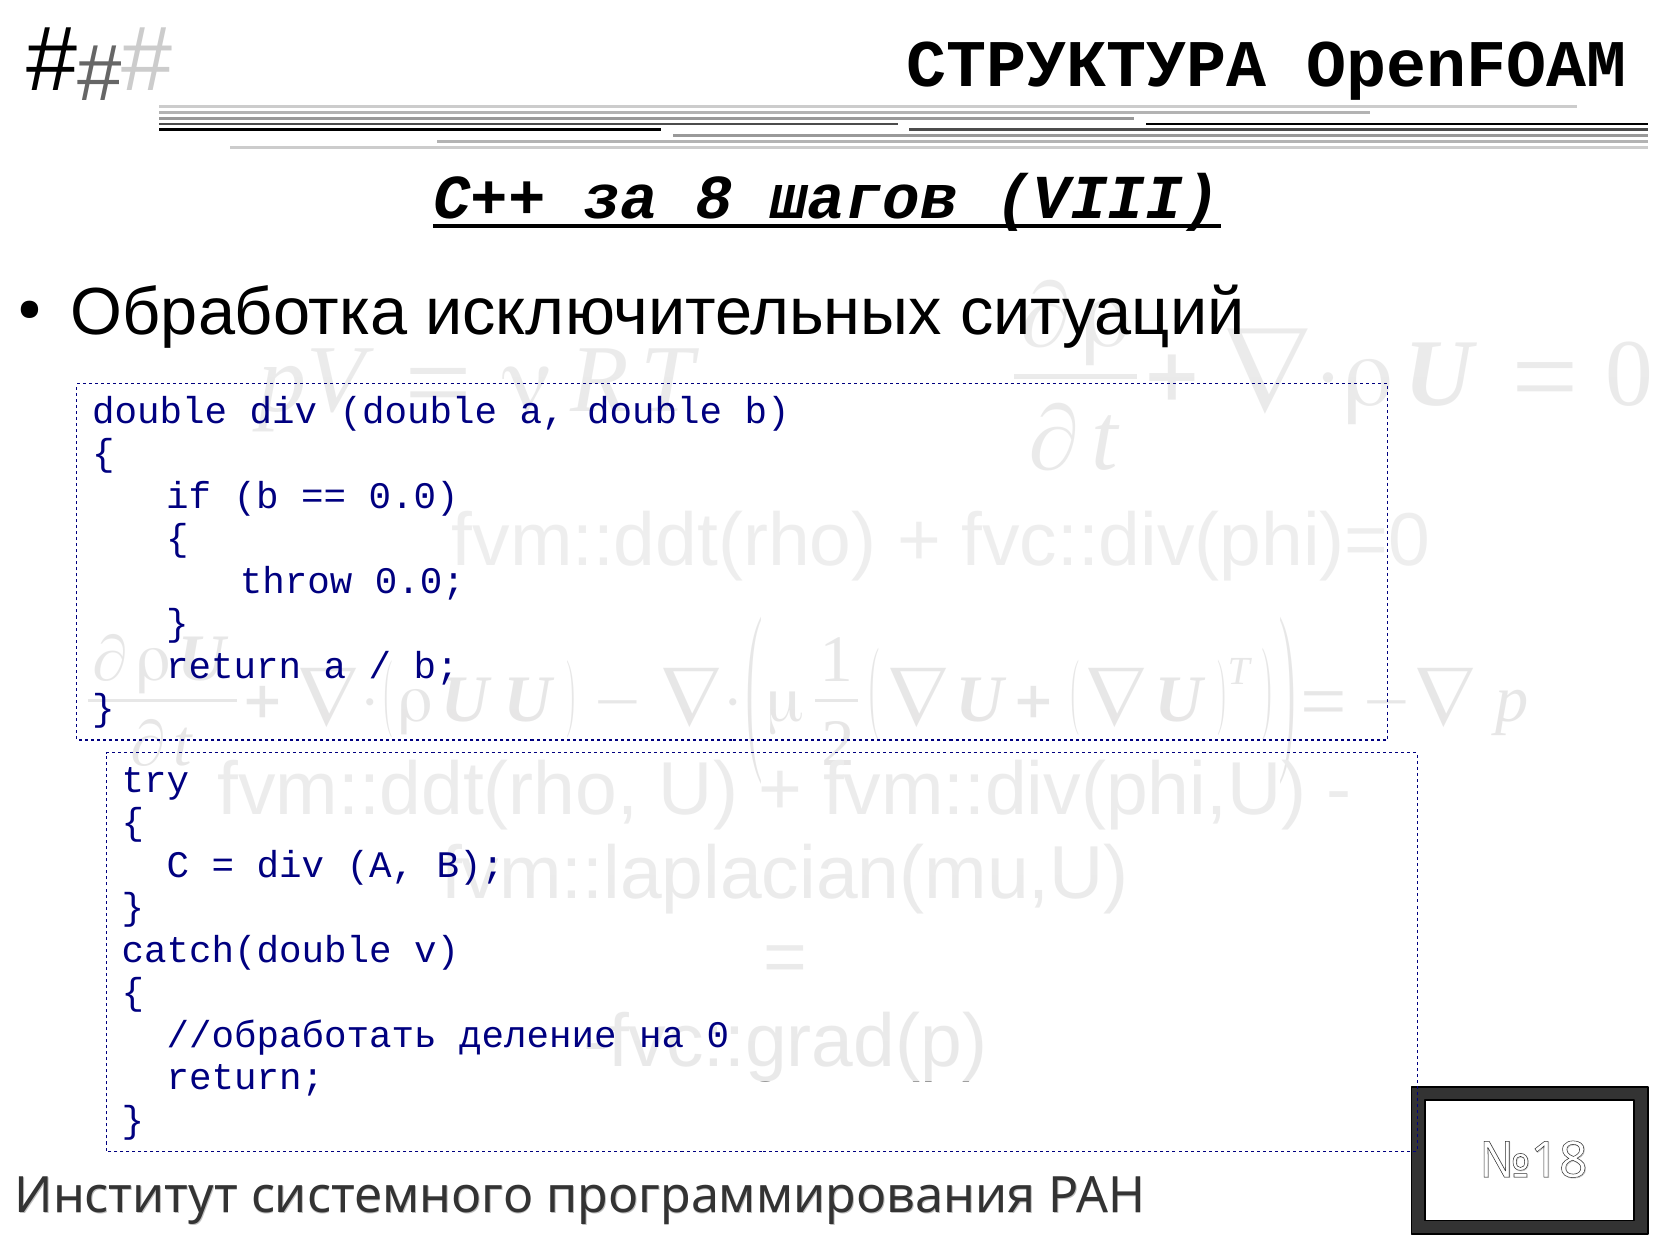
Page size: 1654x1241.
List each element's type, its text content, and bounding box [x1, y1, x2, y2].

text_box try { C = div (A, B); } catch(double v) { //обработать деление на 0 return; } [106, 752, 1418, 1152]
list Обработка исключительных ситуаций [0, 274, 1654, 1093]
text_box double div (double a, double b) { if (b == 0.0) { throw 0.0; } return a / b; } [76, 383, 1388, 741]
title C++ за 8 шагов (VIII) [0, 147, 1654, 257]
